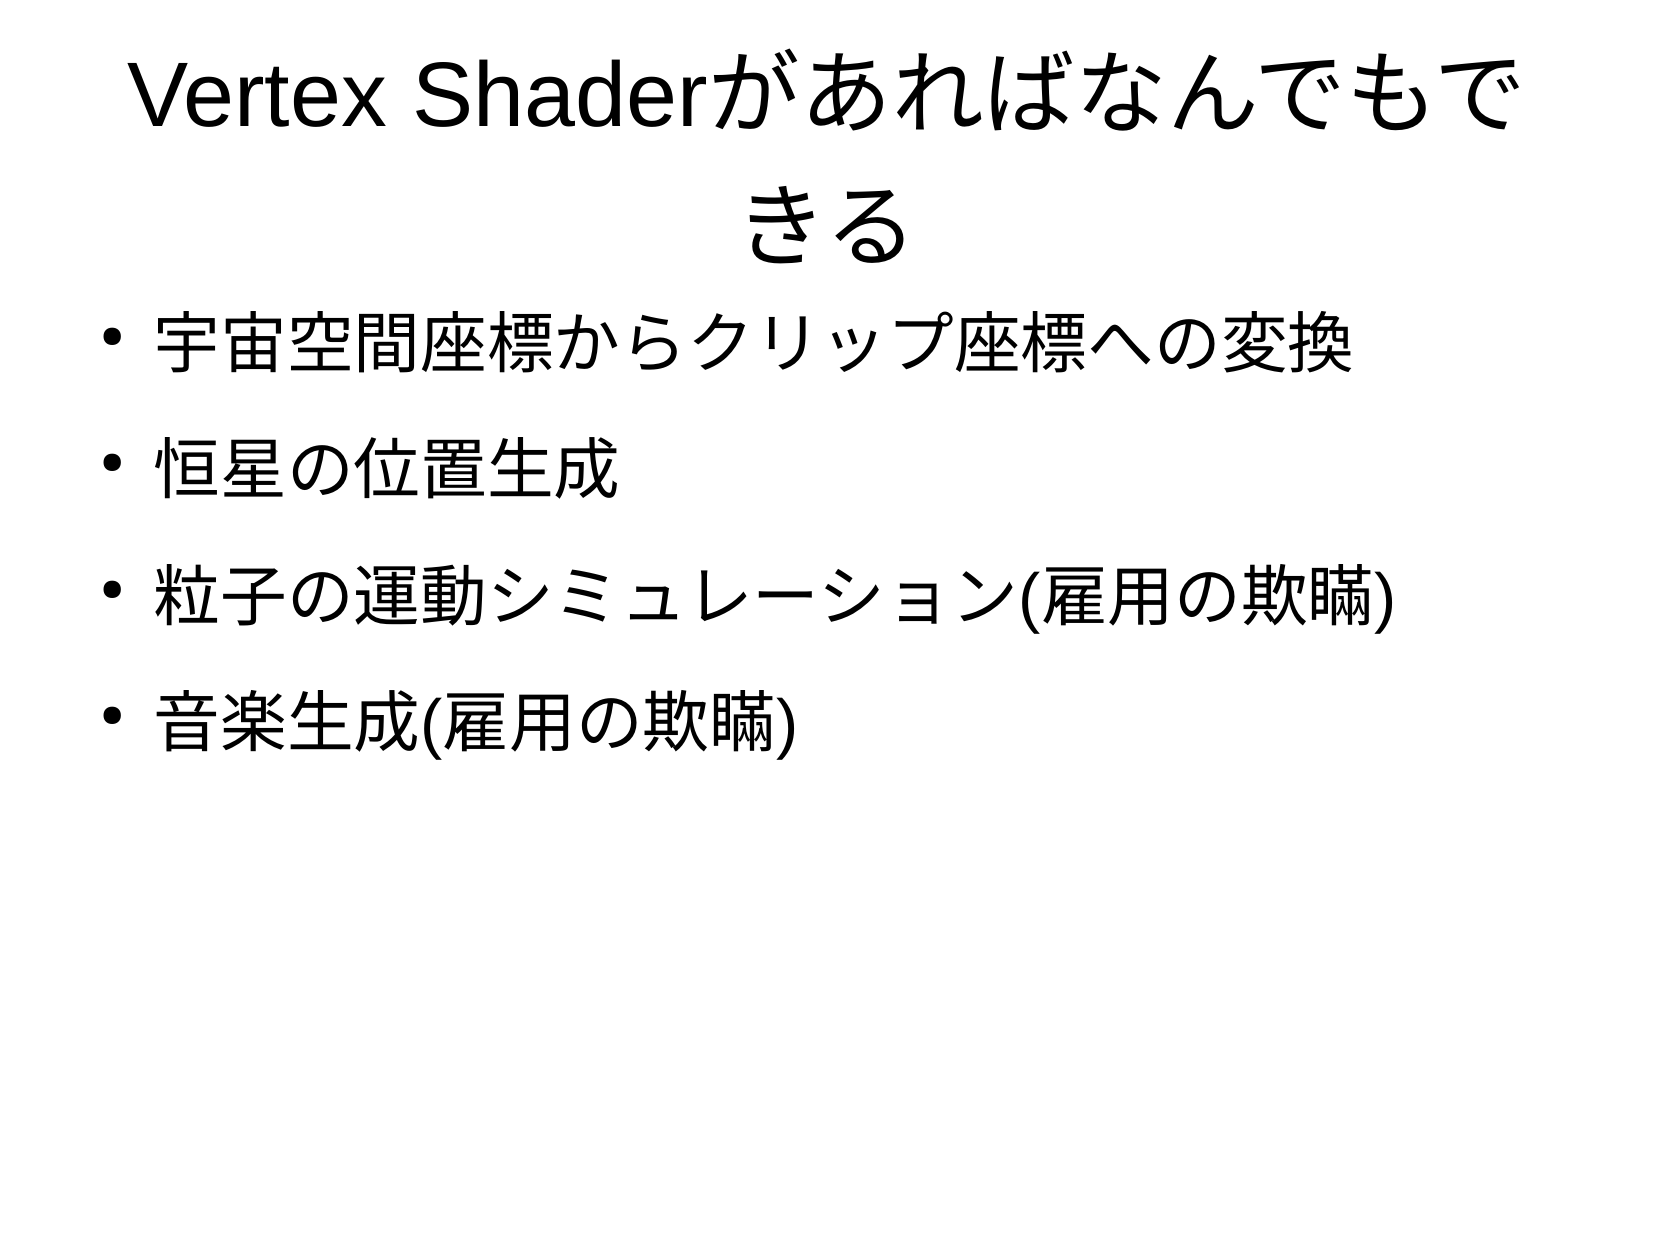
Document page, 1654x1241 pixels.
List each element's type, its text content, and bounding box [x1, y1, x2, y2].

list 宇宙空間座標からクリップ座標への変換 恒星の位置生成 粒子の運動シミュレーション(雇用の欺瞞) 音楽生成(雇用の欺瞞) [82, 290, 1571, 1010]
title Vertex Shaderがあればなんでもできる [82, 49, 1571, 257]
